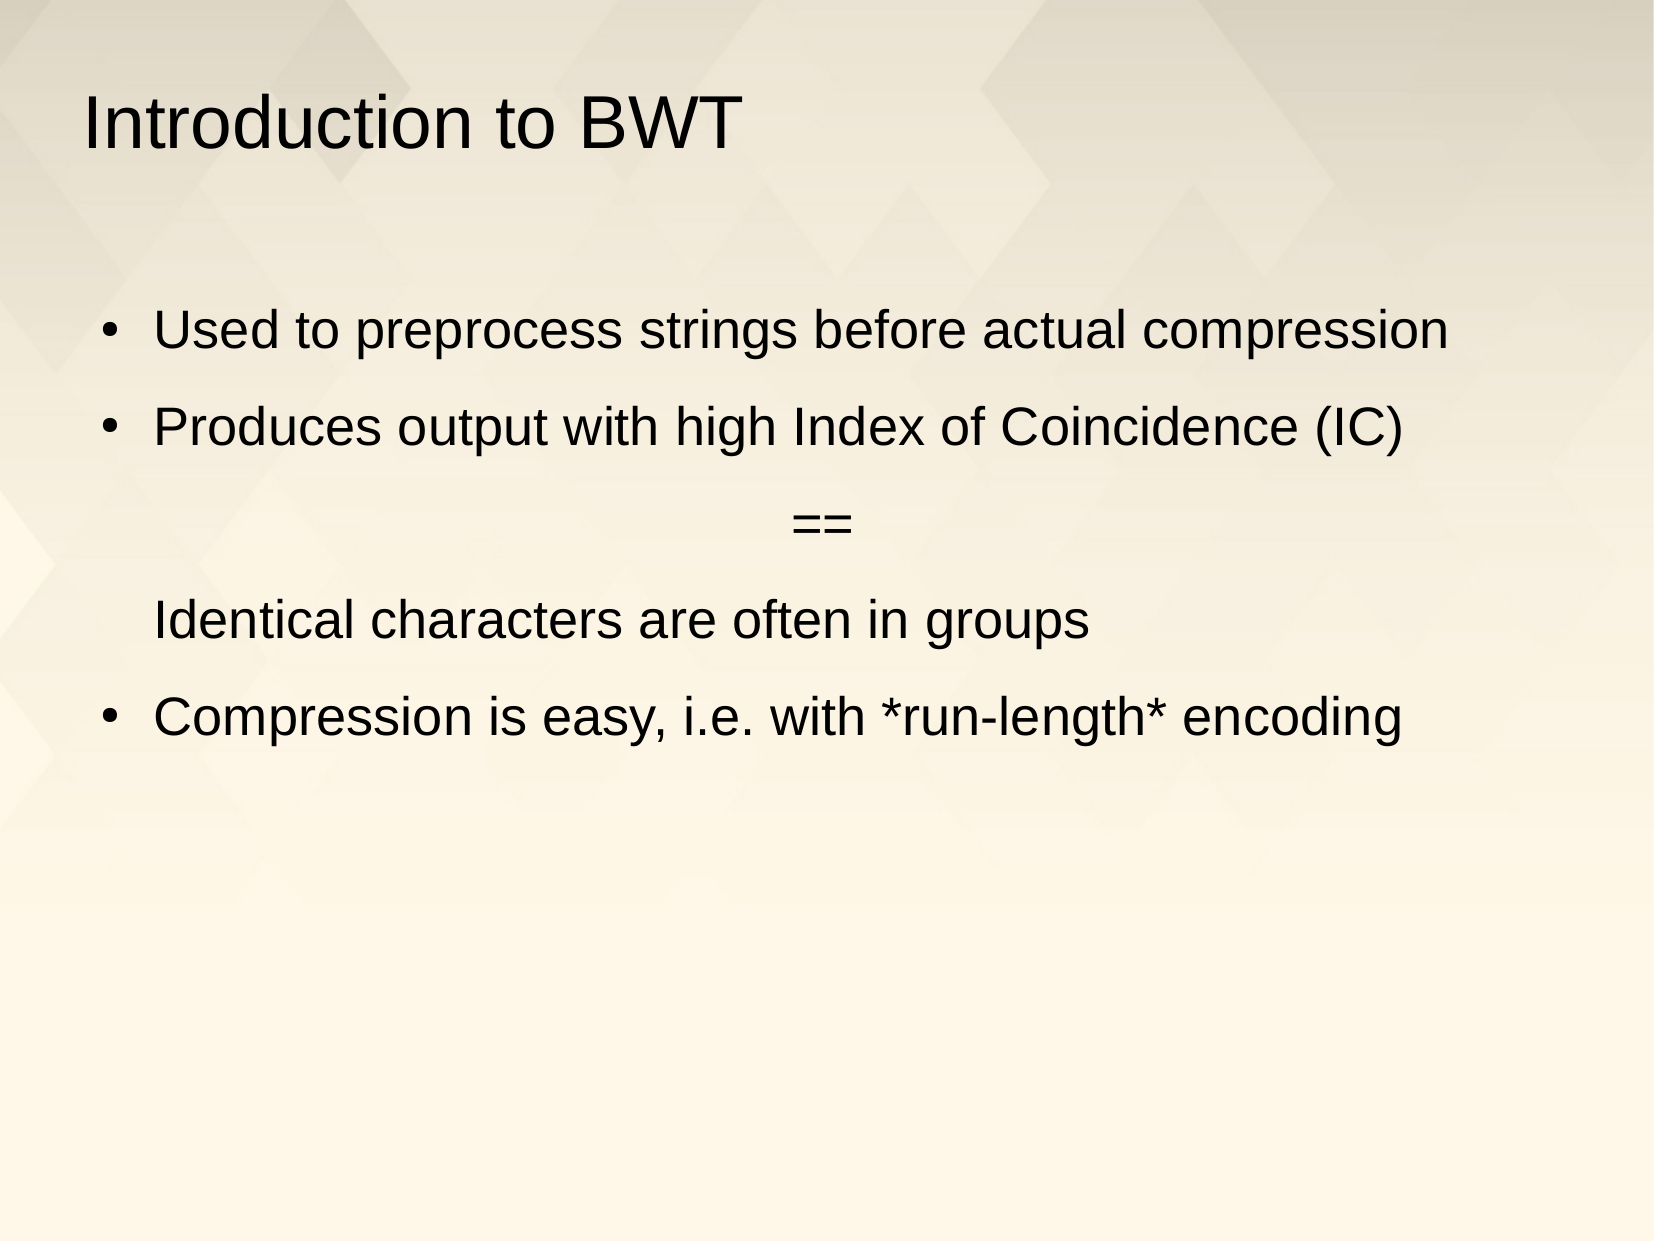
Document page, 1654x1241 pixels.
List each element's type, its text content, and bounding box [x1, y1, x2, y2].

picture [0, 0, 1654, 1241]
list Used to preprocess strings before actual compression Produces output with high Index of Coincidence (IC) == Identical characters are often in groups Compression is easy, i.e. with *run-length* encoding [82, 300, 1571, 1070]
title Introduction to BWT [82, 49, 1571, 196]
